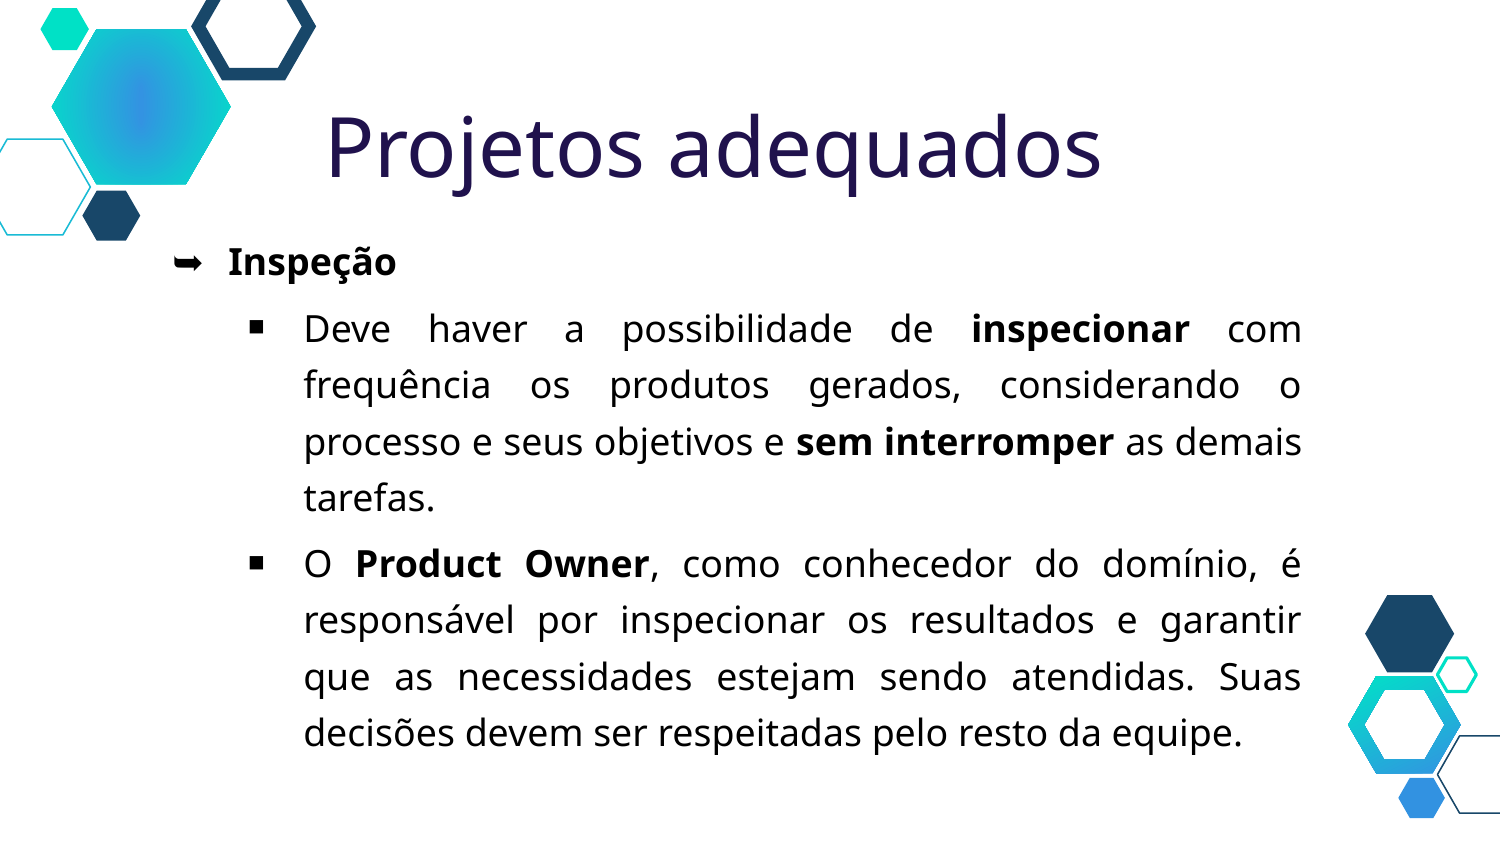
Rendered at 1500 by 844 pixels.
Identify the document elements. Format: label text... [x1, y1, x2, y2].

title Projetos adequados [309, 103, 1121, 209]
list Inspeção Deve haver a possibilidade de inspecionar com frequência os produtos gerados, considerando o processo e seus objetivos e sem interromper as demais tarefas. O Product Owner, como conhecedor do domínio, é responsável por inspecionar os resultados e garantir que as necessidades estejam sendo atendidas. Suas decisões devem ser respeitadas pelo resto da equipe. [138, 212, 1318, 750]
